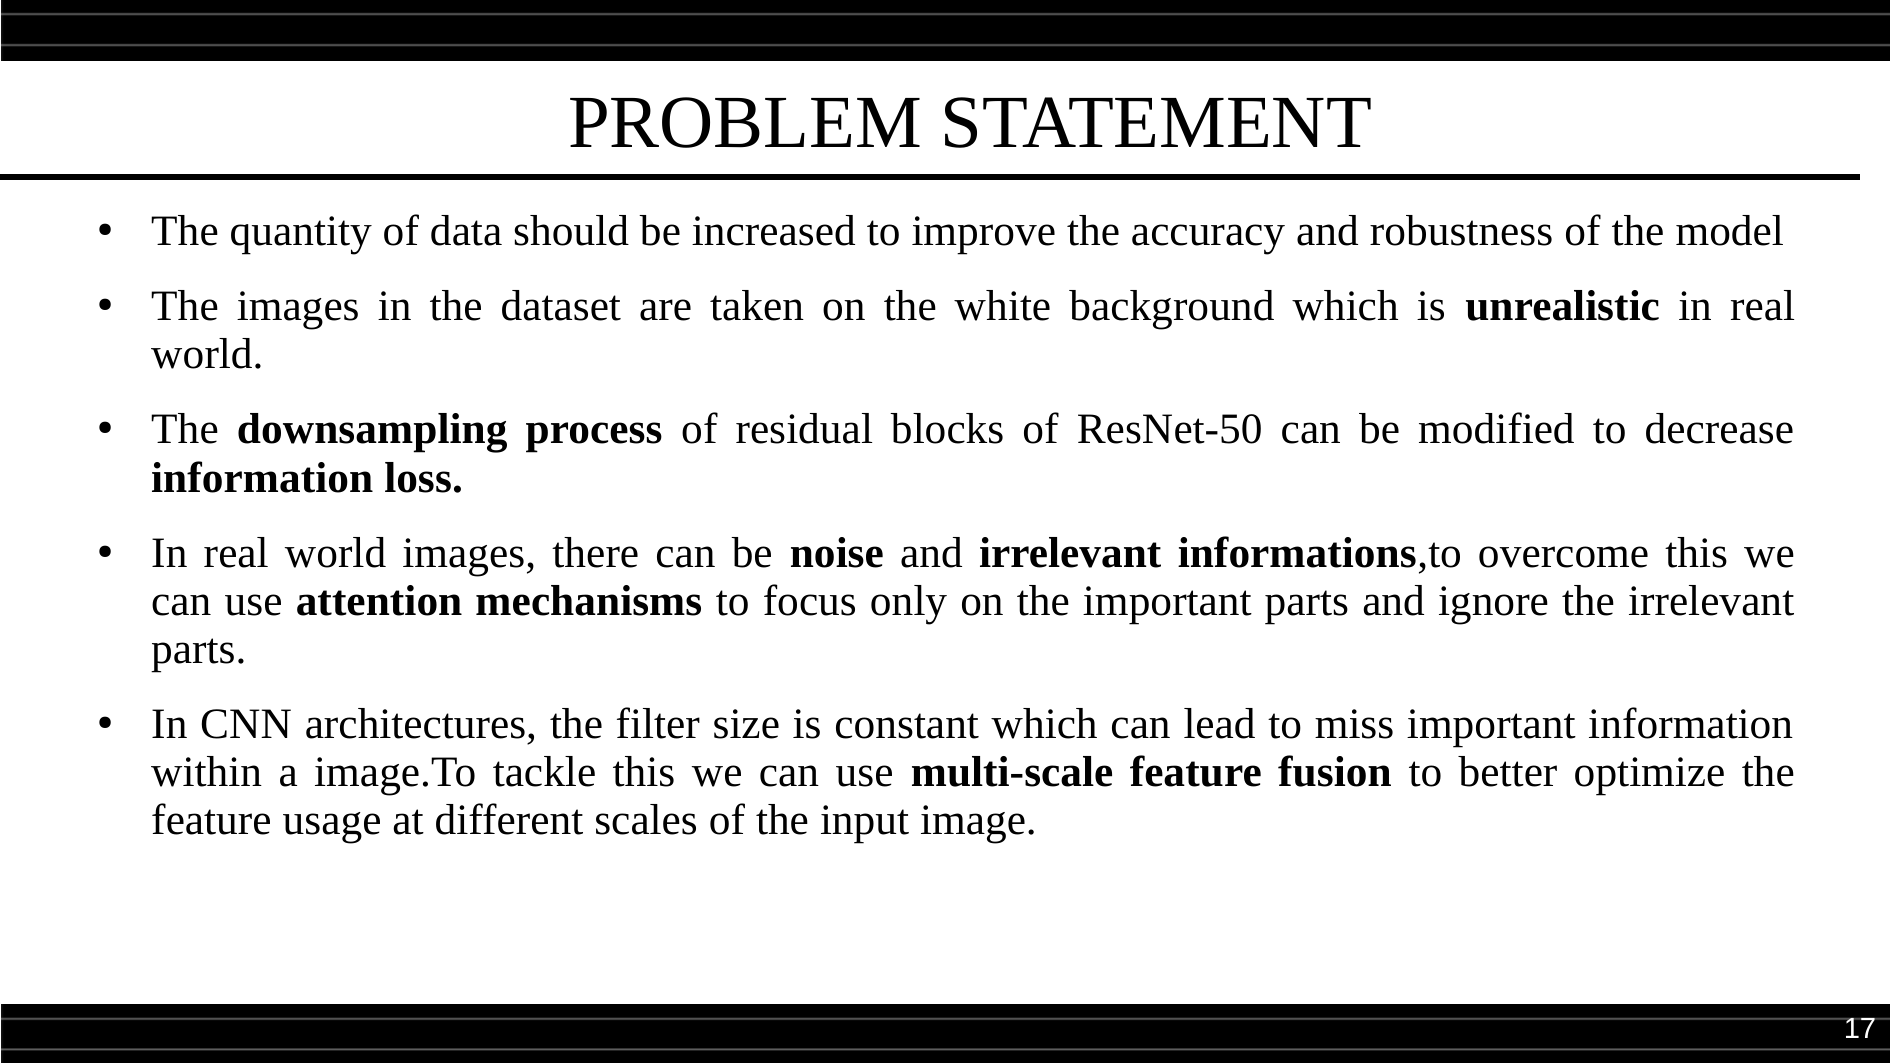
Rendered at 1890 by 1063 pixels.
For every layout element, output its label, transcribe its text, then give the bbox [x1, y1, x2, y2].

title PROBLEM STATEMENT [119, 75, 1821, 169]
picture [1, 1004, 1890, 1063]
picture [1, 0, 1890, 61]
list The quantity of data should be increased to improve the accuracy and robustness of the model The images in the dataset are taken on the white background which is unrealistic in real world. The downsampling process of residual blocks of ResNet-50 can be modified to decrease information loss. In real world images, there can be noise and irrelevant informations,to overcome this we can use attention mechanisms to focus only on the important parts and ignore the irrelevant parts. In CNN architectures, the filter size is constant which can lead to miss important information within a image.To tackle this we can use multi-scale feature fusion to better optimize the feature usage at different scales of the input image. [94, 206, 1796, 866]
